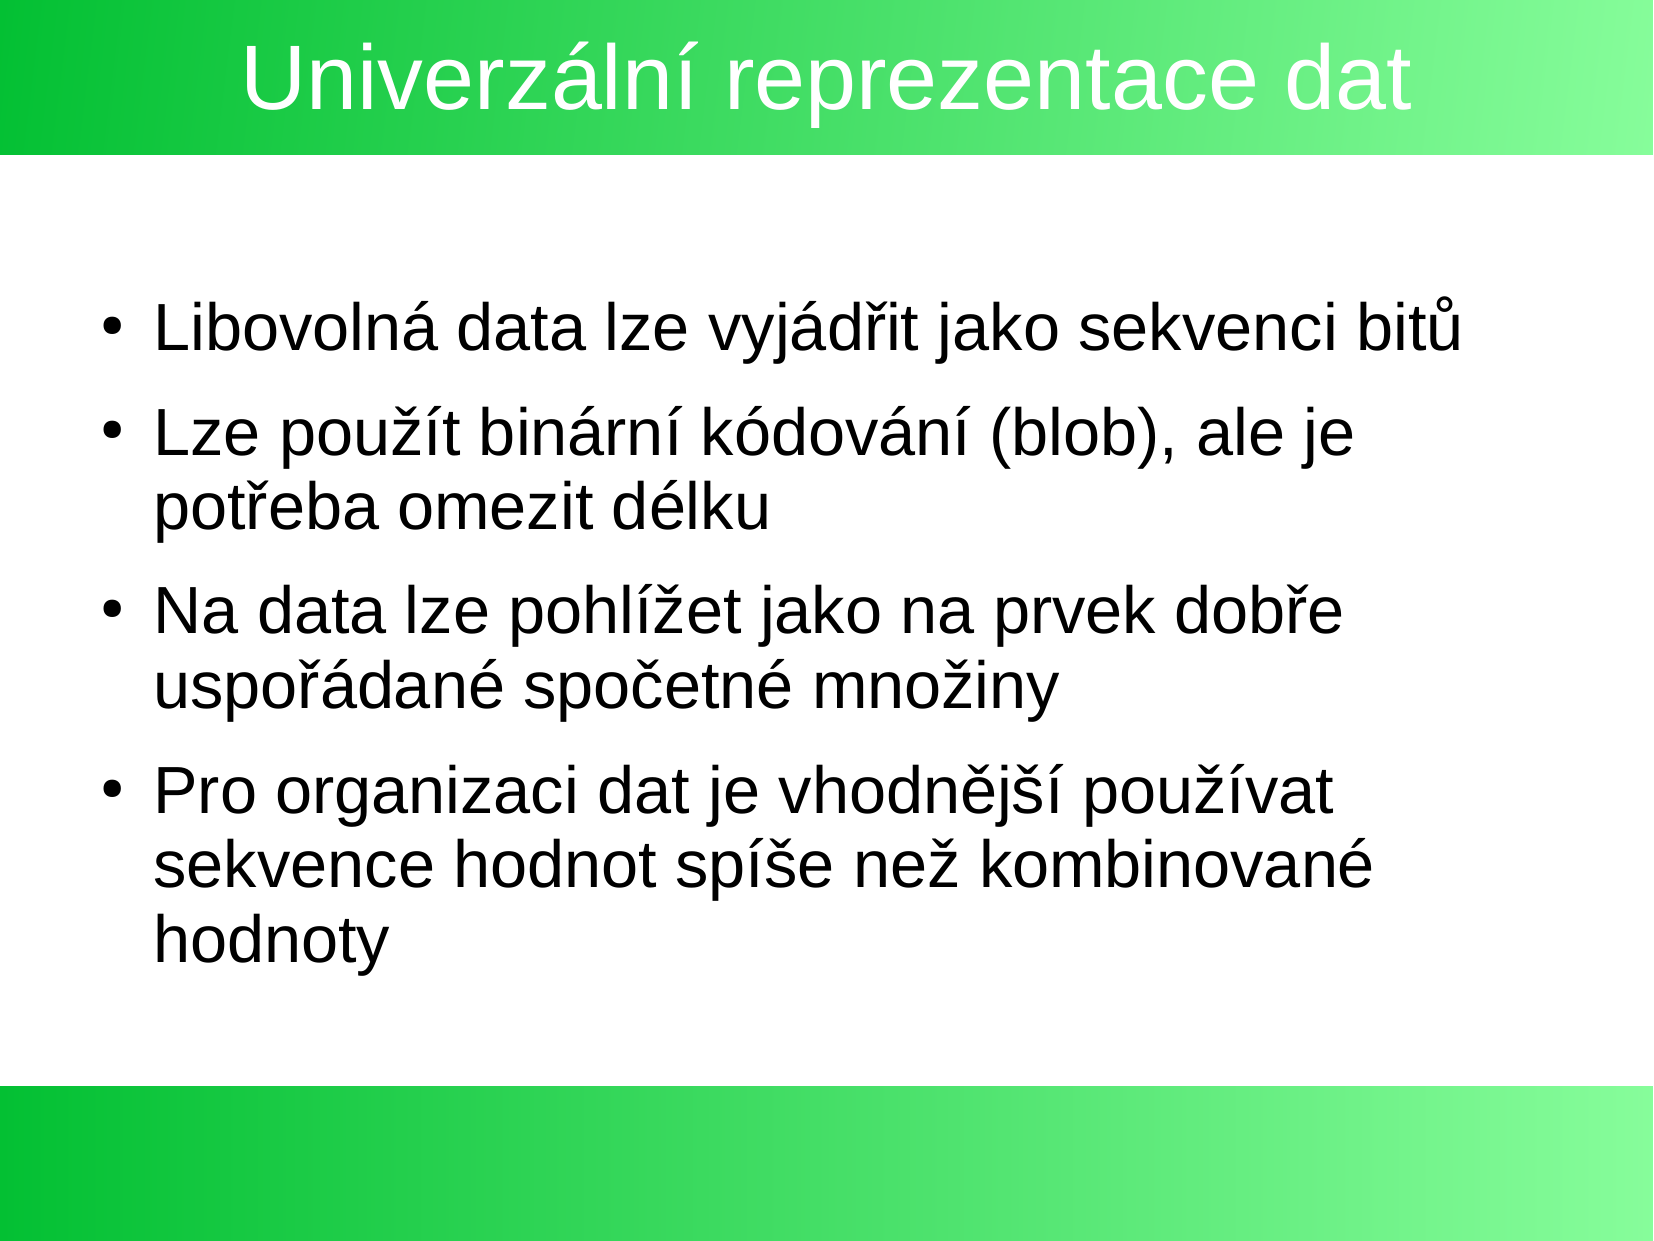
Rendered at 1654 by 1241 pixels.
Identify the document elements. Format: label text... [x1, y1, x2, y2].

title Univerzální reprezentace dat [82, 25, 1571, 130]
list Libovolná data lze vyjádřit jako sekvenci bitů Lze použít binární kódování (blob), ale je potřeba omezit délku Na data lze pohlížet jako na prvek dobře uspořádané spočetné množiny Pro organizaci dat je vhodnější používat sekvence hodnot spíše než kombinované hodnoty [82, 290, 1571, 1010]
